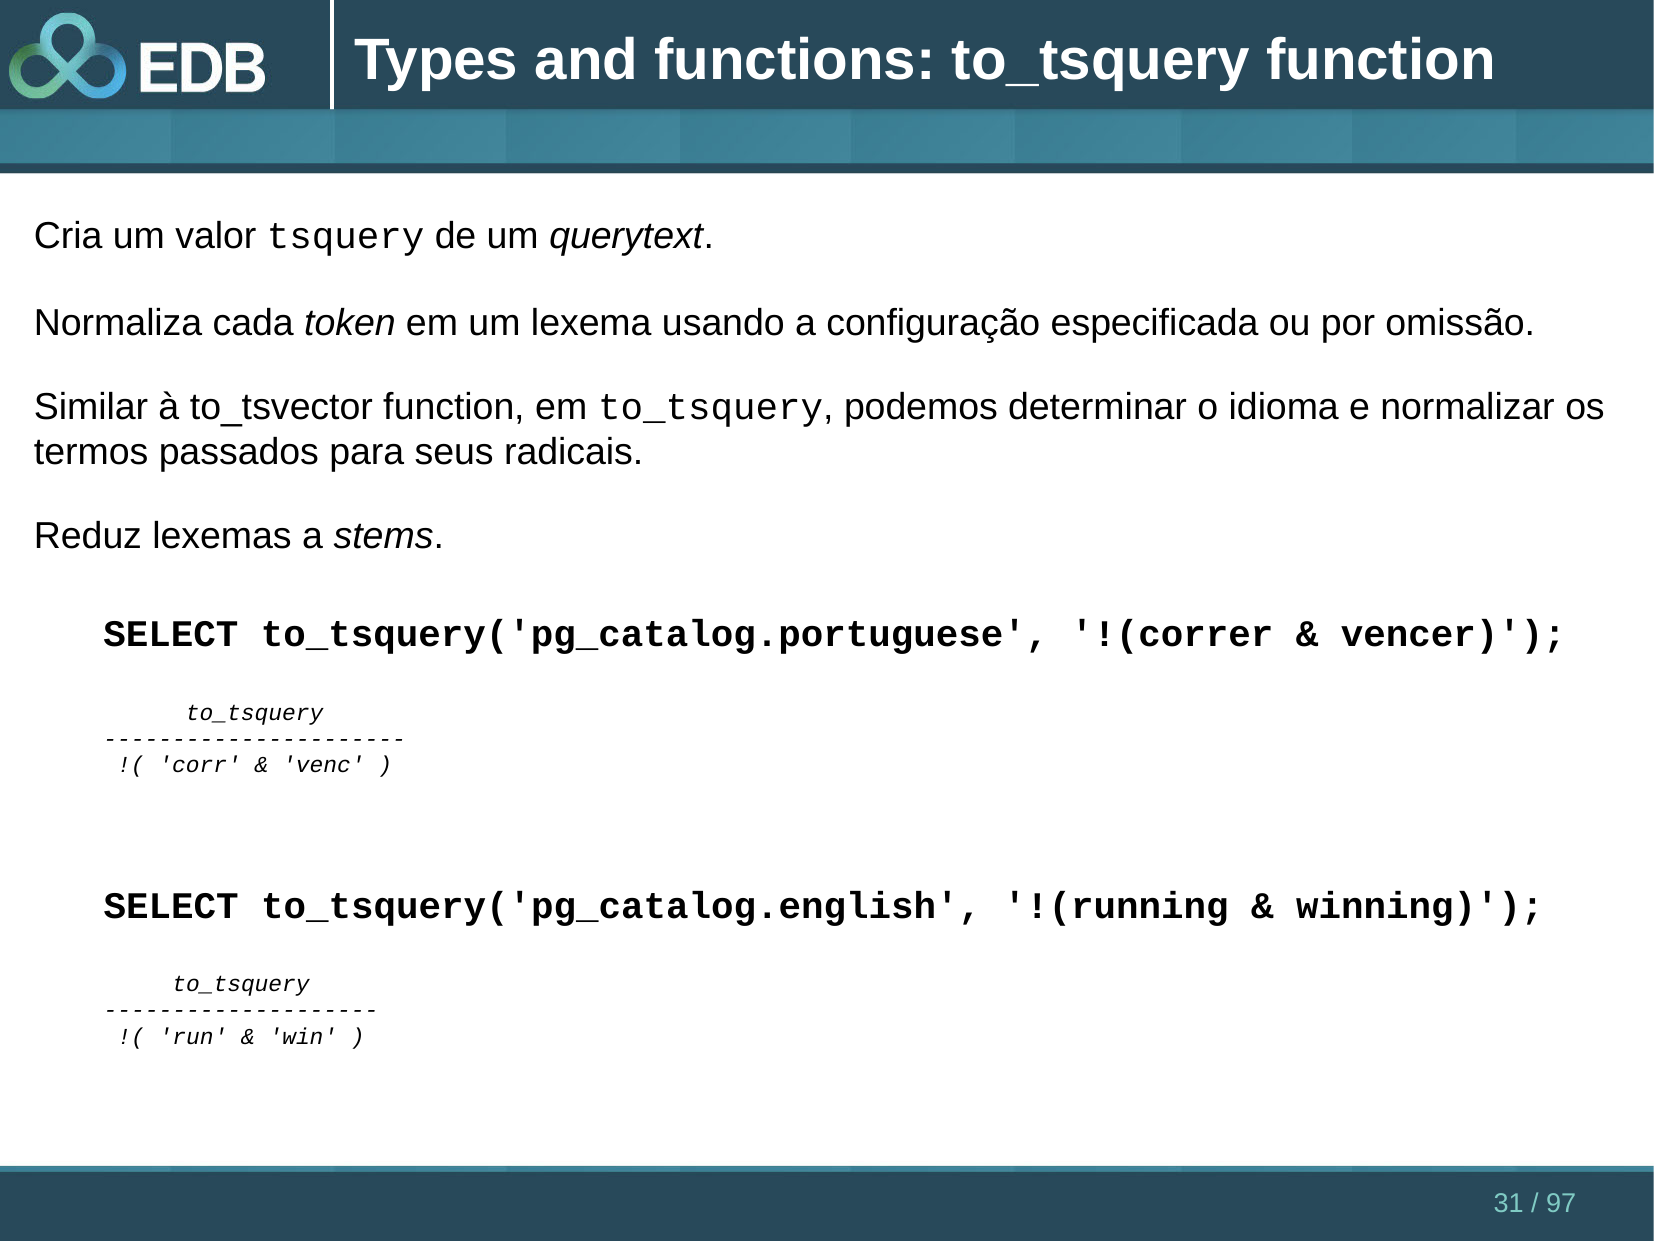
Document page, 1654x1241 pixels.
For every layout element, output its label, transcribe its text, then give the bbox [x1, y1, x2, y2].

text_box SELECT to_tsquery('pg_catalog.portuguese', '!(correr & vencer)'); to_tsquery ---------------------- !( 'corr' & 'venc' ) [88, 608, 1595, 787]
picture [0, 0, 1654, 1241]
title Types and functions: to_tsquery function [354, 26, 1595, 92]
text_box SELECT to_tsquery('pg_catalog.english', '!(running & winning)'); to_tsquery -------------------- !( 'run' & 'win' ) [88, 880, 1565, 1059]
text_box Cria um valor tsquery de um querytext. Normaliza cada token em um lexema usando a configuração especificada ou por omissão. Similar à to_tsvector function, em to_tsquery, podemos determinar o idioma e normalizar os termos passados para seus radicais. Reduz lexemas a stems. [19, 206, 1625, 565]
